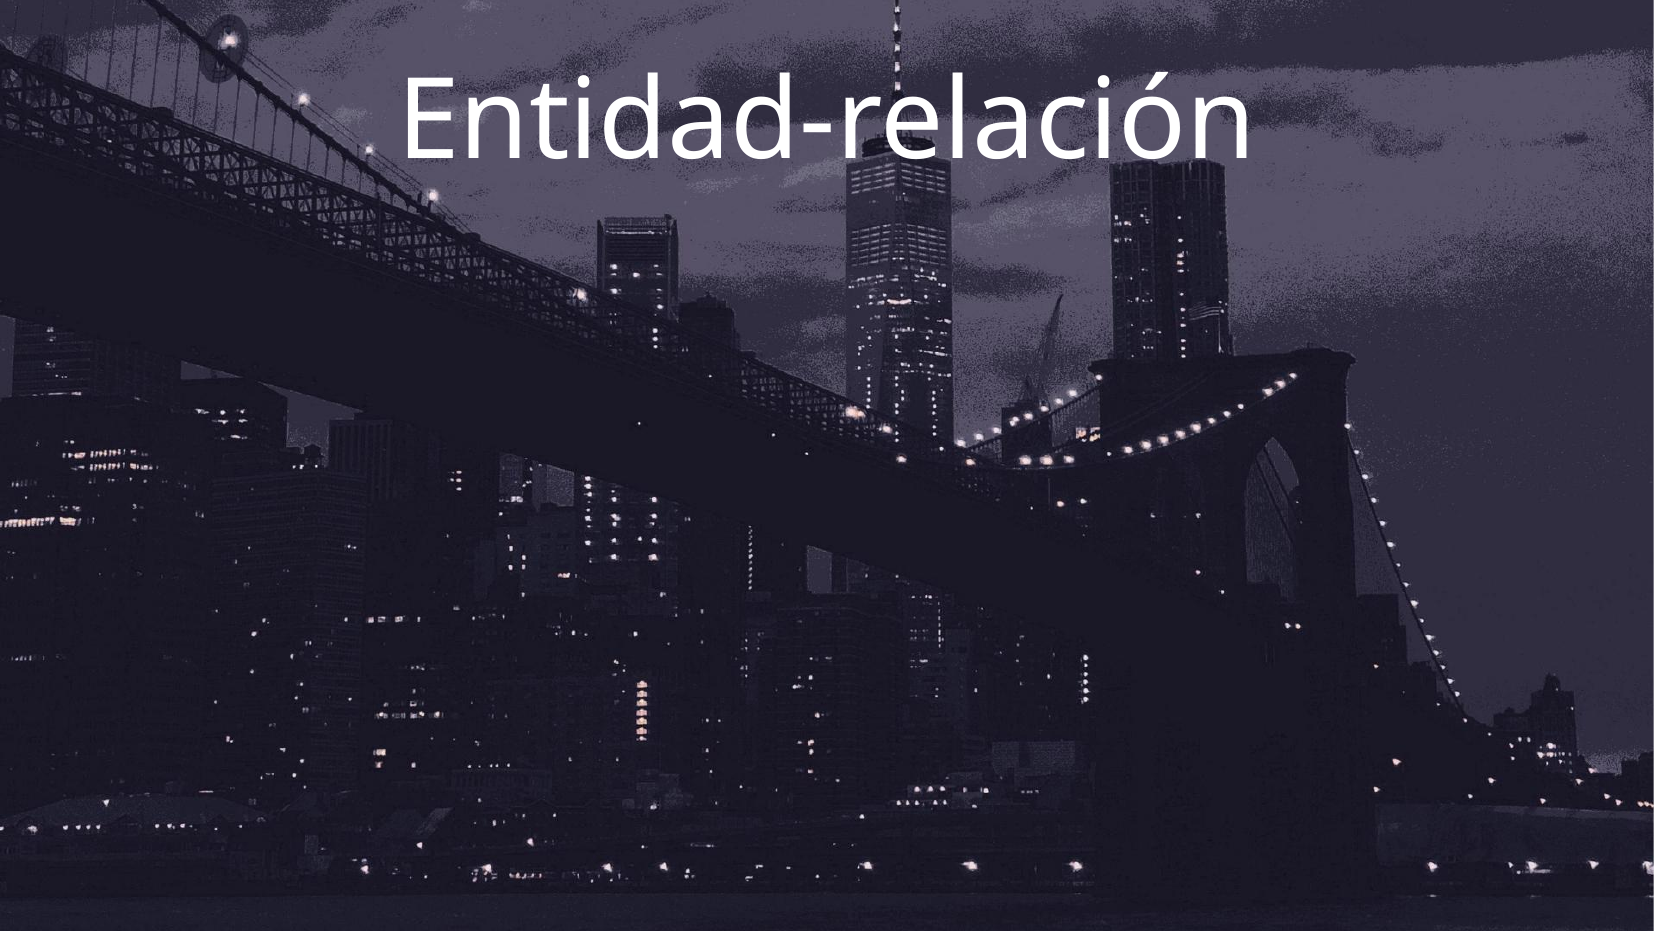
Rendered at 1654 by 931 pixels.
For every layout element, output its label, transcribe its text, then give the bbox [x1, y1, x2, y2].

title Entidad-relación [82, 37, 1571, 193]
picture [0, 0, 1654, 931]
